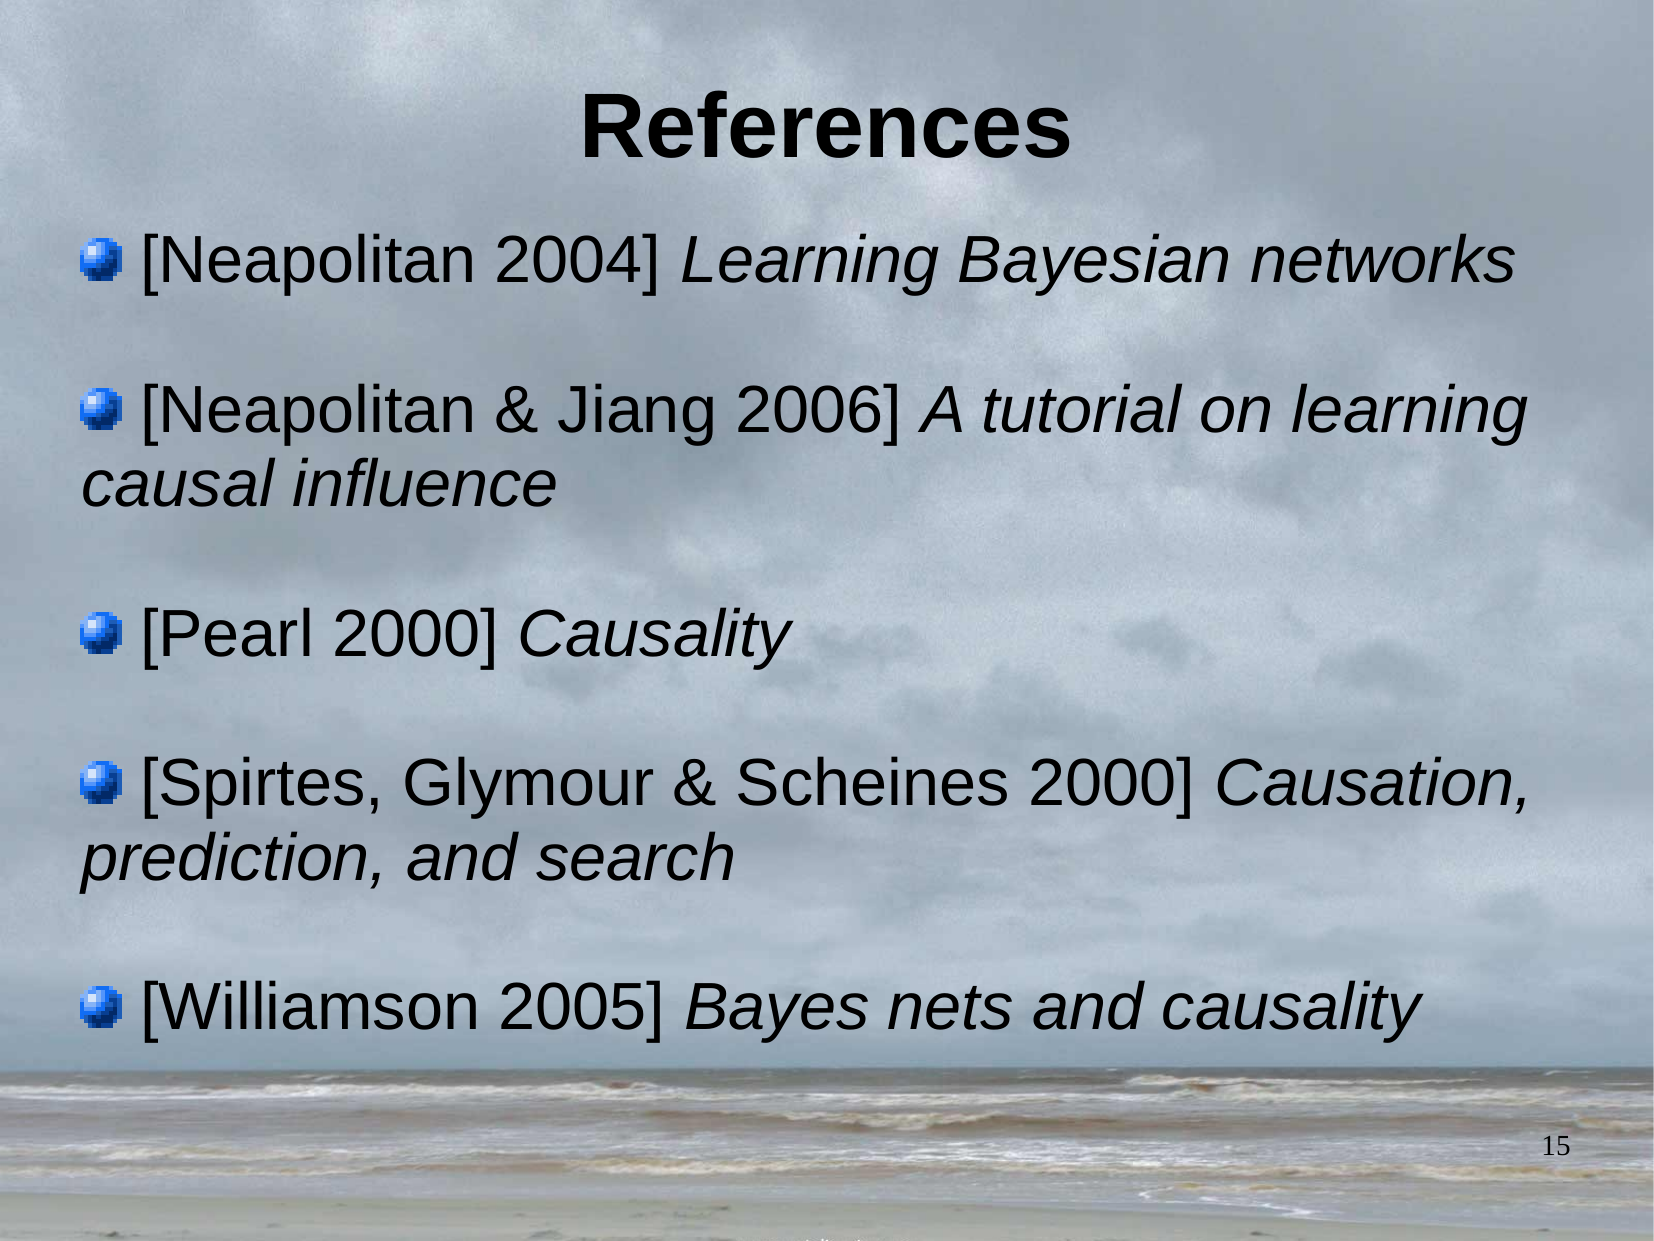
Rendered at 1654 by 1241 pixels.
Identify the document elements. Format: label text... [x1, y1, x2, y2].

picture [0, 0, 1654, 1241]
subtitle [Neapolitan 2004] Learning Bayesian networks [Neapolitan & Jiang 2006] A tutorial on learning causal influence [Pearl 2000] Causality [Spirtes, Glymour & Scheines 2000] Causation, prediction, and search [Williamson 2005] Bayes nets and causality [80, 221, 1569, 1045]
title References [82, 58, 1571, 194]
